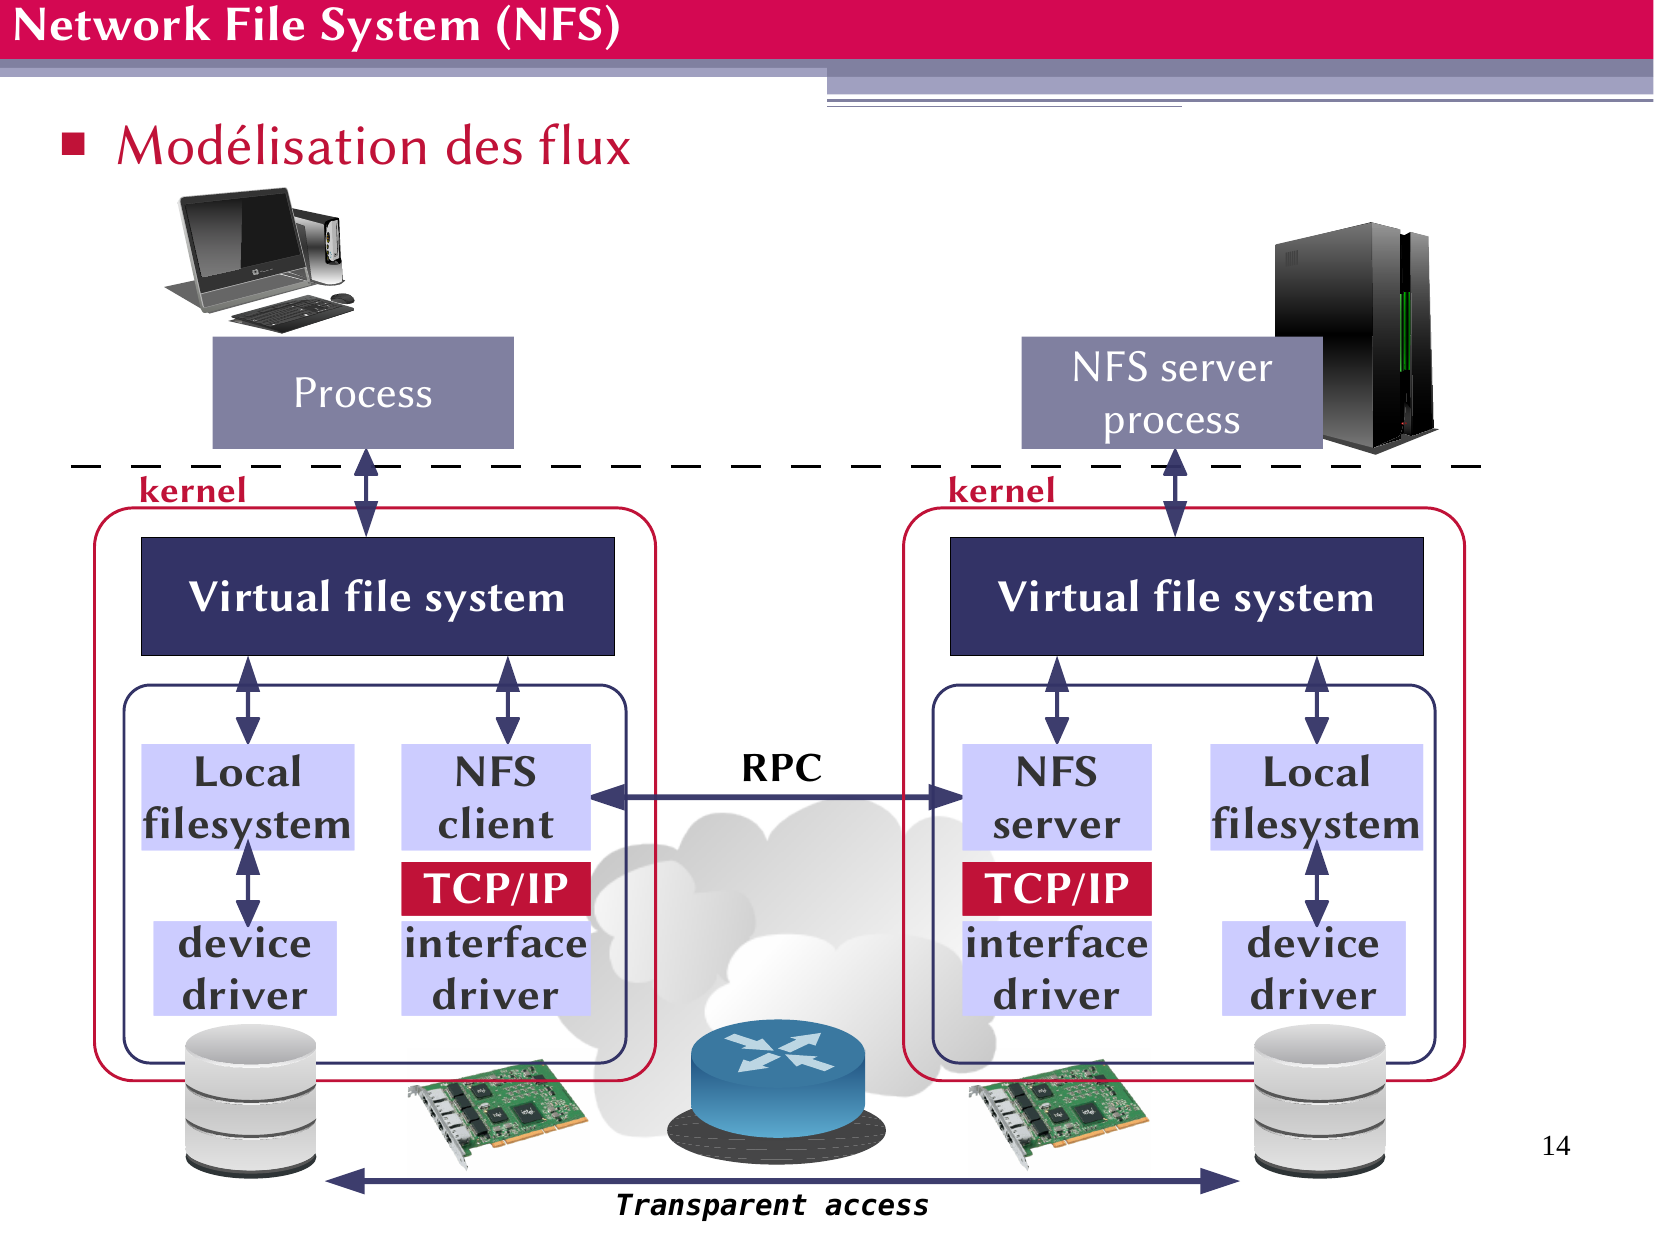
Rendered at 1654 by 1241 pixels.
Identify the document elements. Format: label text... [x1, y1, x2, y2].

text_box kernel [933, 510, 1065, 520]
text_box Virtual file system [950, 537, 1424, 656]
picture [1263, 216, 1441, 461]
list Modélisation des flux [44, 112, 1611, 207]
text_box NFS client [401, 744, 591, 851]
picture [935, 800, 1151, 1061]
text_box Virtual file system [141, 537, 615, 656]
list Network File System (NFS) [11, 0, 1182, 54]
text_box NFS server [962, 744, 1152, 851]
text_box kernel [124, 510, 256, 520]
text_box NFS server process [1021, 336, 1323, 449]
text_box Local filesystem [141, 744, 355, 851]
picture [906, 801, 1151, 1079]
picture [407, 801, 1151, 1178]
text_box [0, 0, 1654, 136]
picture [407, 800, 624, 1061]
text_box Transparent access [600, 1181, 945, 1237]
text_box kernel [933, 462, 1065, 507]
text_box TCP/IP [962, 862, 1152, 916]
text_box Local filesystem [1210, 744, 1424, 851]
text_box interface driver [962, 921, 1152, 1016]
text_box TCP/IP [401, 862, 591, 916]
text_box device driver [153, 921, 337, 1016]
picture [153, 187, 361, 343]
picture [177, 1024, 325, 1188]
text_box Process [212, 336, 514, 449]
picture [1246, 1024, 1394, 1188]
text_box RPC [725, 736, 834, 799]
text_box interface driver [401, 921, 591, 1016]
text_box kernel [124, 462, 256, 507]
text_box device driver [1222, 921, 1406, 1016]
